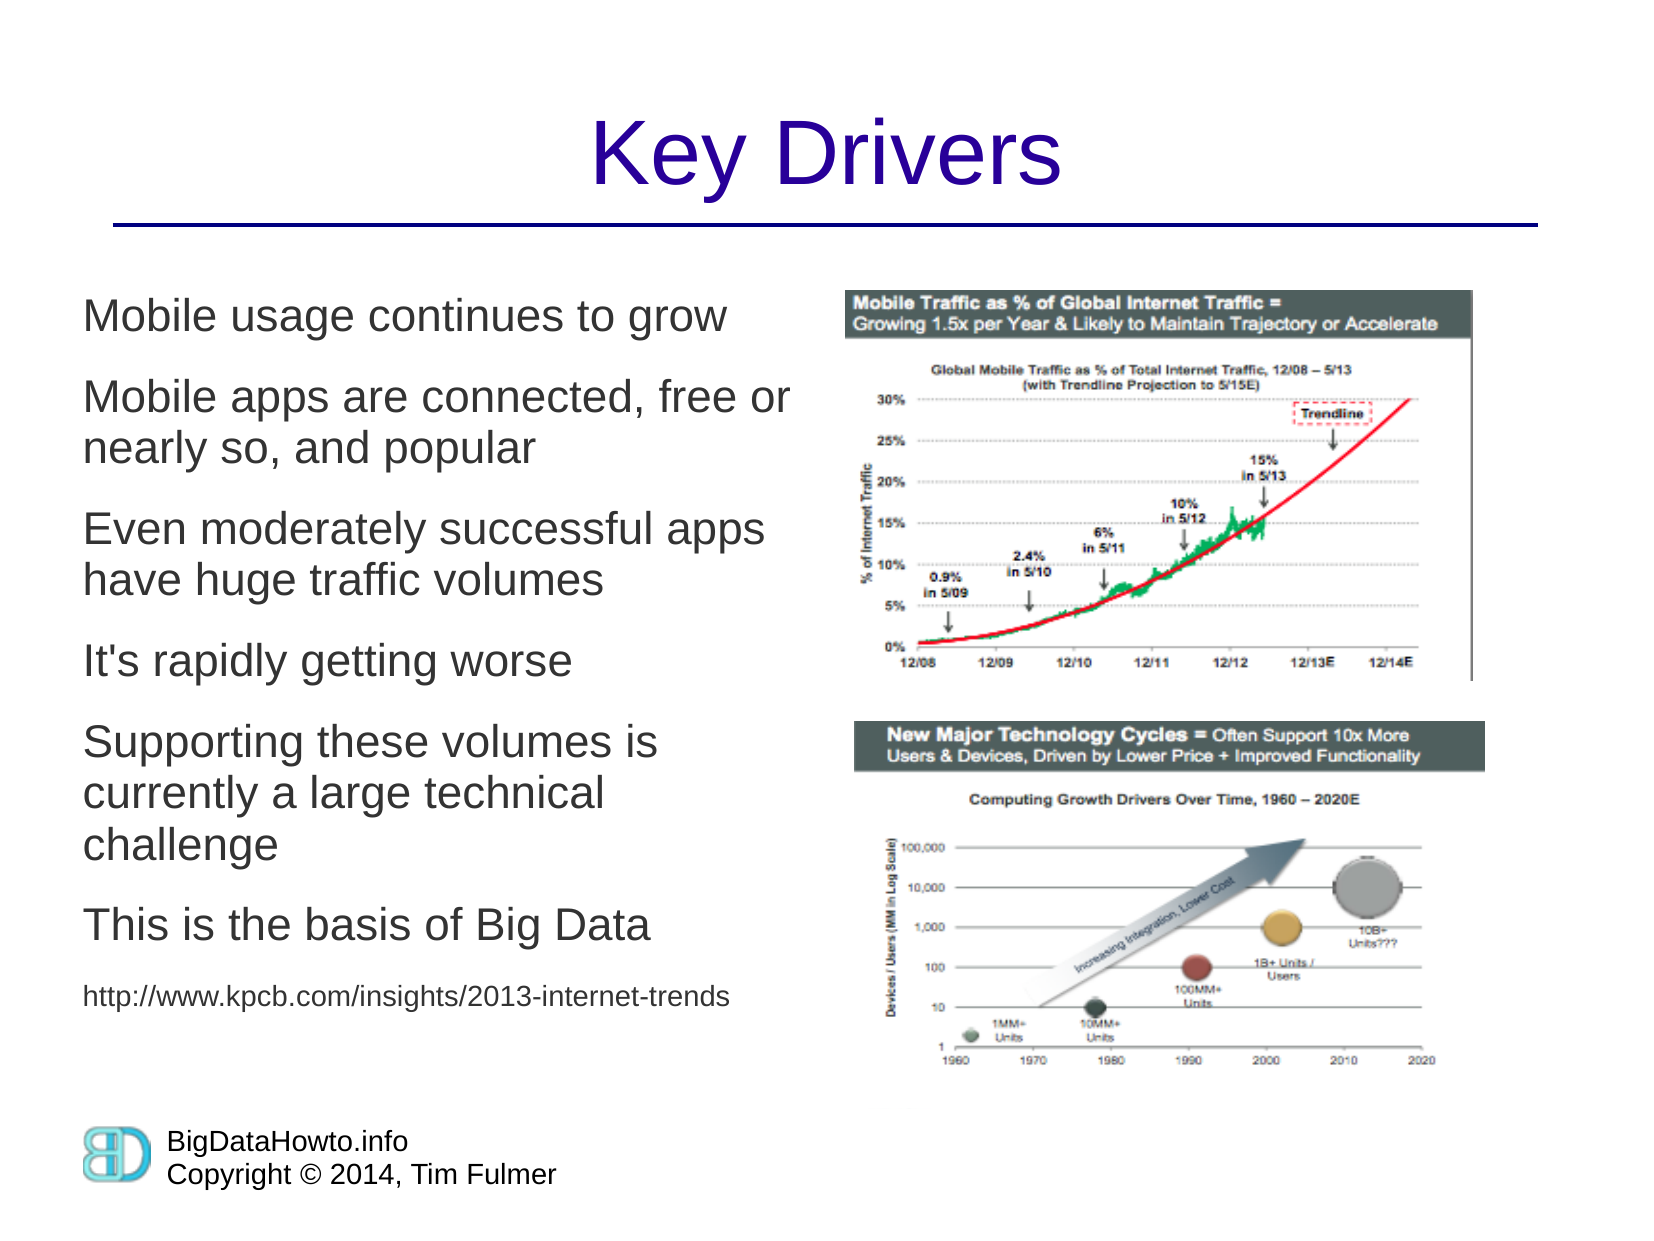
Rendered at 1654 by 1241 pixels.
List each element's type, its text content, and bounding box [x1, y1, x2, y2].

chart [845, 290, 1572, 681]
title Key Drivers [82, 49, 1571, 257]
list Mobile usage continues to grow Mobile apps are connected, free or nearly so, and popular Even moderately successful apps have huge traffic volumes It's rapidly getting worse Supporting these volumes is currently a large technical challenge This is the basis of Big Data http://www.kpcb.com/insights/2013-internet-trends [82, 290, 809, 1109]
picture [83, 1121, 151, 1189]
chart [845, 717, 1572, 1109]
